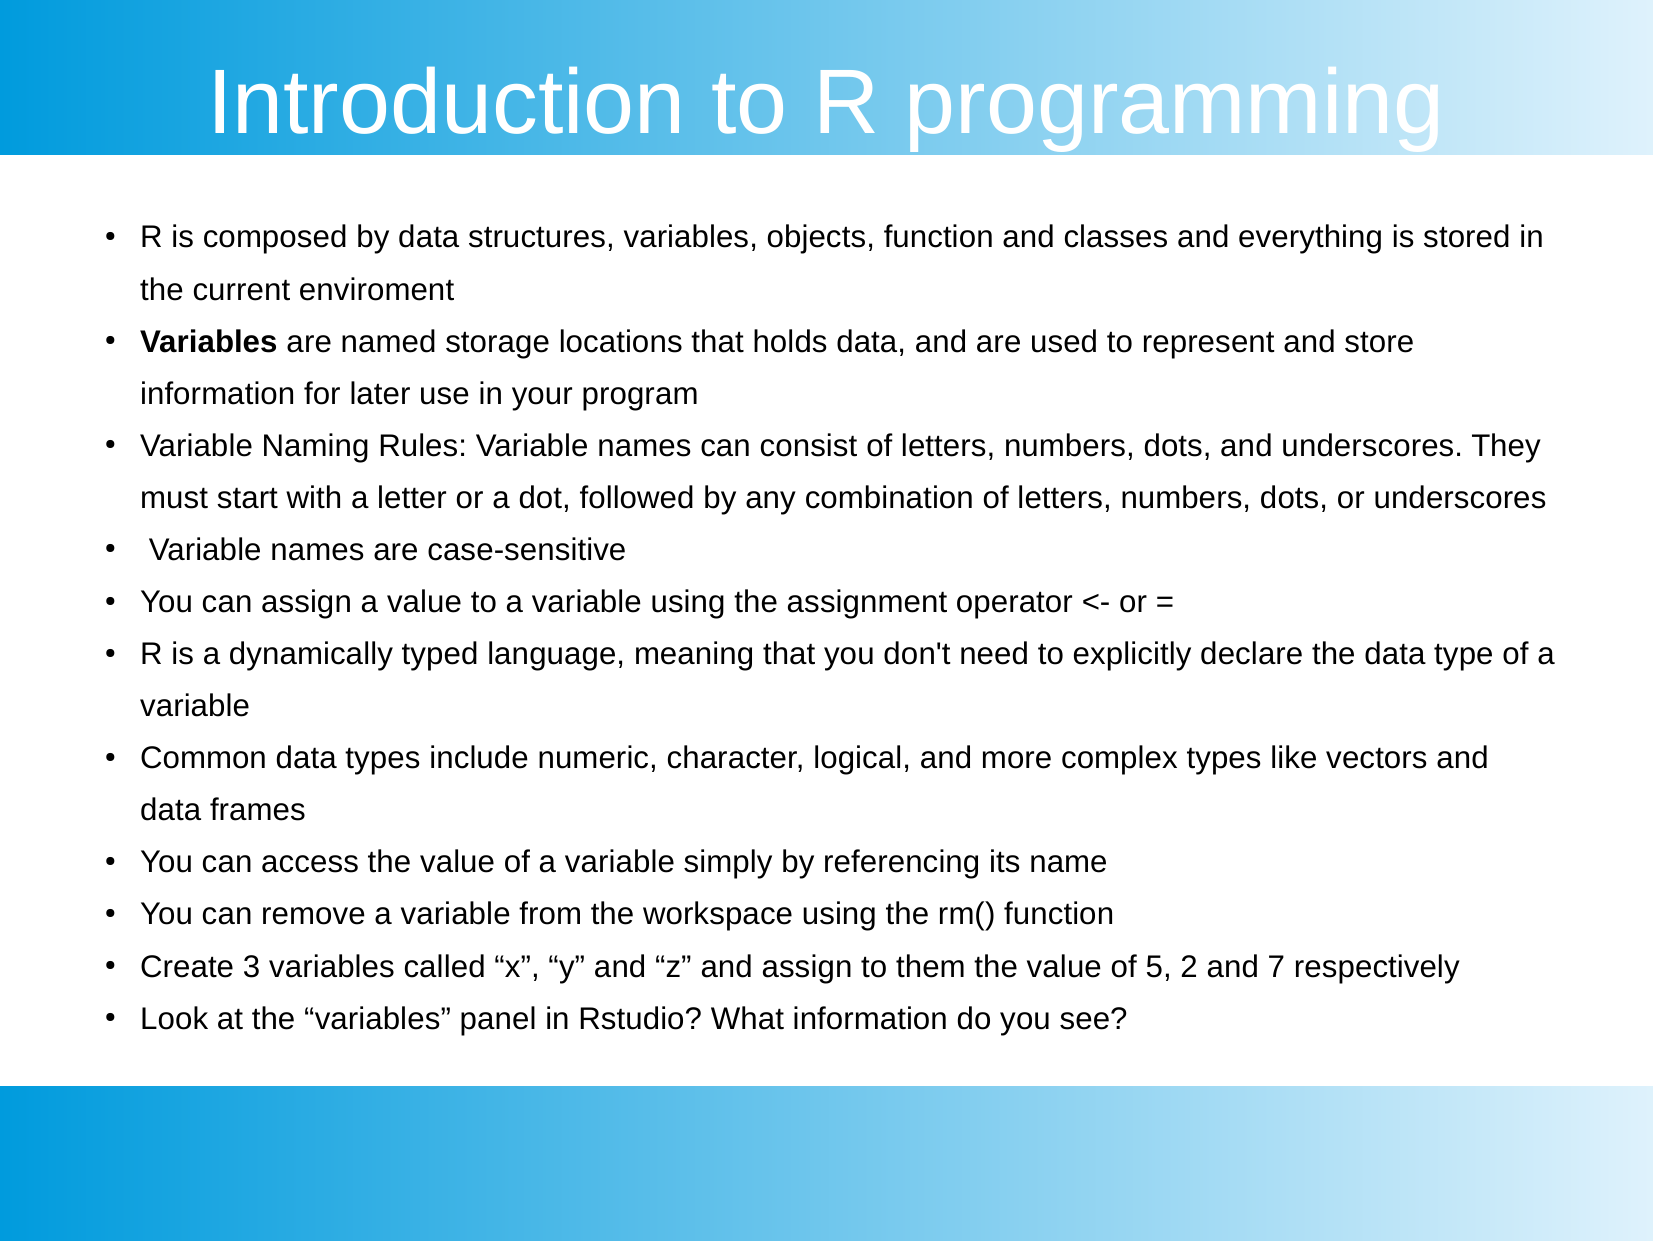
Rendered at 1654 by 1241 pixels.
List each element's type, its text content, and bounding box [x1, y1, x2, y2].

title Introduction to R programming [82, 49, 1571, 155]
text_box R is composed by data structures, variables, objects, function and classes and everything is stored in the current enviroment Variables are named storage locations that holds data, and are used to represent and store information for later use in your program Variable Naming Rules: Variable names can consist of letters, numbers, dots, and underscores. They must start with a letter or a dot, followed by any combination of letters, numbers, dots, or underscores Variable names are case-sensitive You can assign a value to a variable using the assignment operator <- or = R is a dynamically typed language, meaning that you don't need to explicitly declare the data type of a variable Common data types include numeric, character, logical, and more complex types like vectors and data frames You can access the value of a variable simply by referencing its name You can remove a variable from the workspace using the rm() function Create 3 variables called “x”, “y” and “z” and assign to them the value of 5, 2 and 7 respectively Look at the “variables” panel in Rstudio? What information do you see? [90, 195, 1576, 1148]
